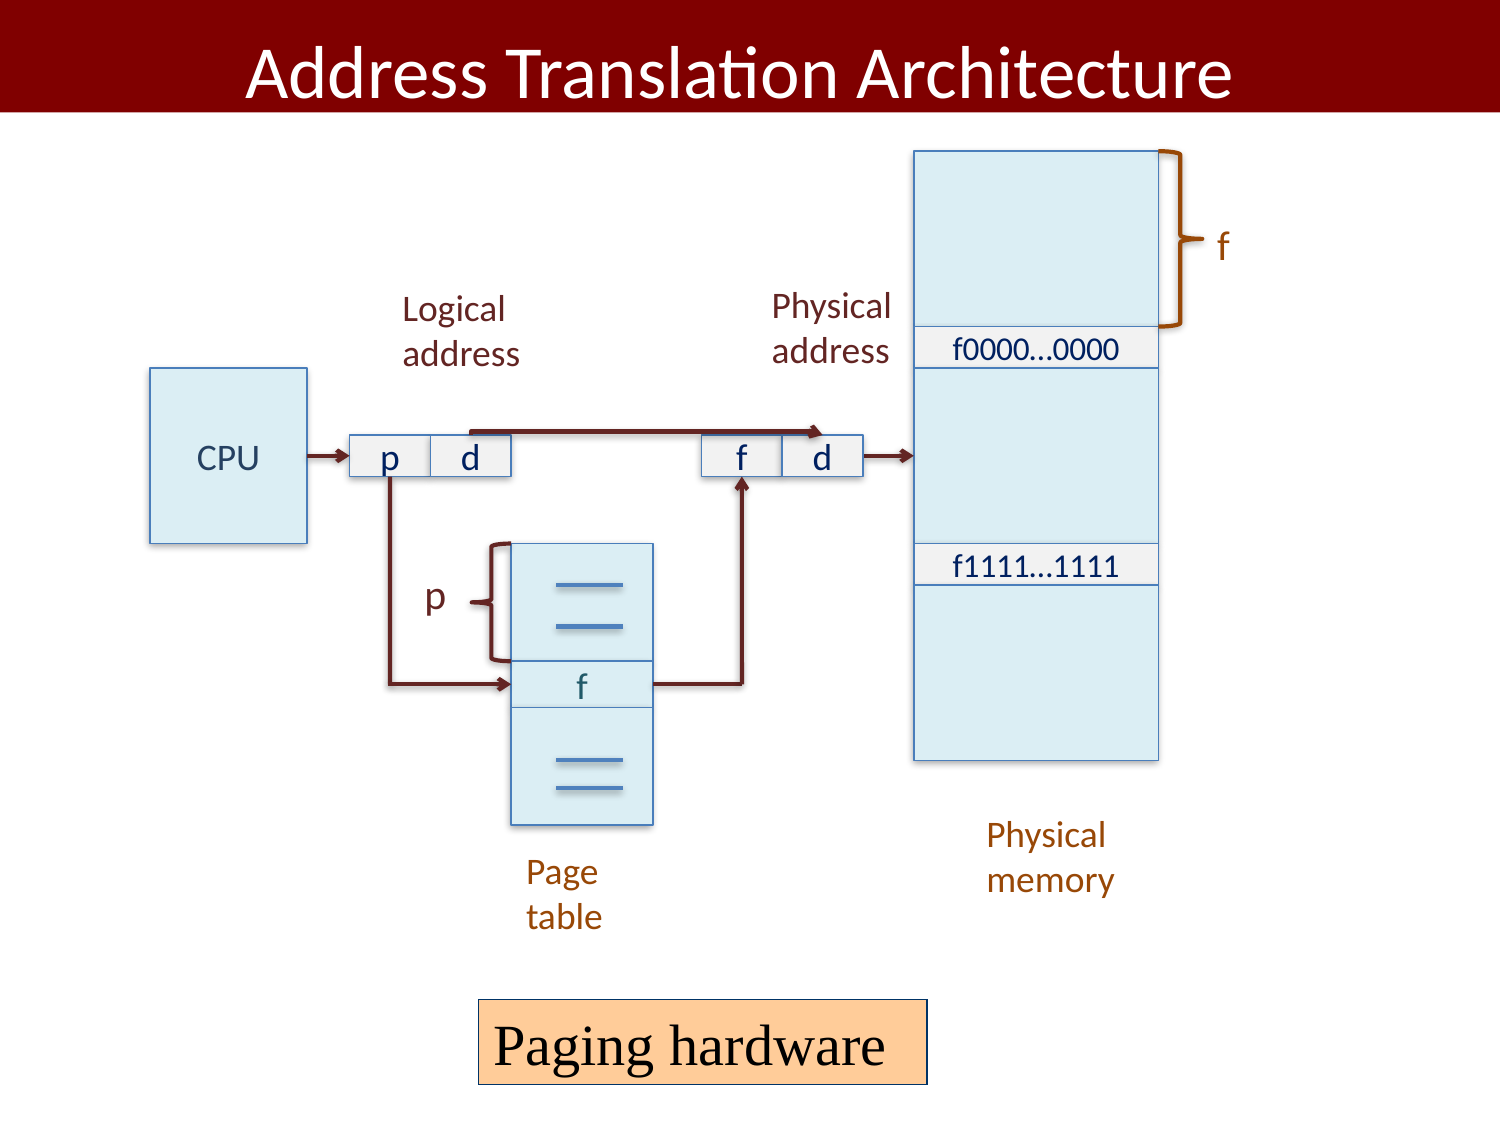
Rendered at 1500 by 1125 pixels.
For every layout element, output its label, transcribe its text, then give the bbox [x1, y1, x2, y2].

text_box [913, 368, 1159, 543]
text_box f1111…1111 [913, 543, 1159, 585]
text_box Address Translation Architecture [0, 0, 1500, 113]
text_box Logical address [387, 276, 557, 382]
text_box f [1202, 211, 1240, 277]
text_box p [349, 435, 430, 477]
text_box CPU [150, 368, 307, 544]
text_box [511, 543, 654, 661]
text_box d [430, 435, 512, 477]
text_box f [701, 446, 782, 477]
text_box d [465, 454, 474, 468]
text_box f0000…0000 [970, 326, 1159, 368]
text_box d [782, 435, 863, 477]
text_box f [511, 661, 654, 707]
text_box Paging hardware [478, 999, 927, 1085]
text_box [913, 151, 1159, 326]
text_box [511, 707, 654, 826]
text_box Page table [511, 839, 654, 945]
text_box p [409, 560, 452, 626]
text_box Physical address [756, 273, 970, 379]
text_box Physical memory [971, 803, 1159, 908]
text_box [913, 585, 1159, 761]
